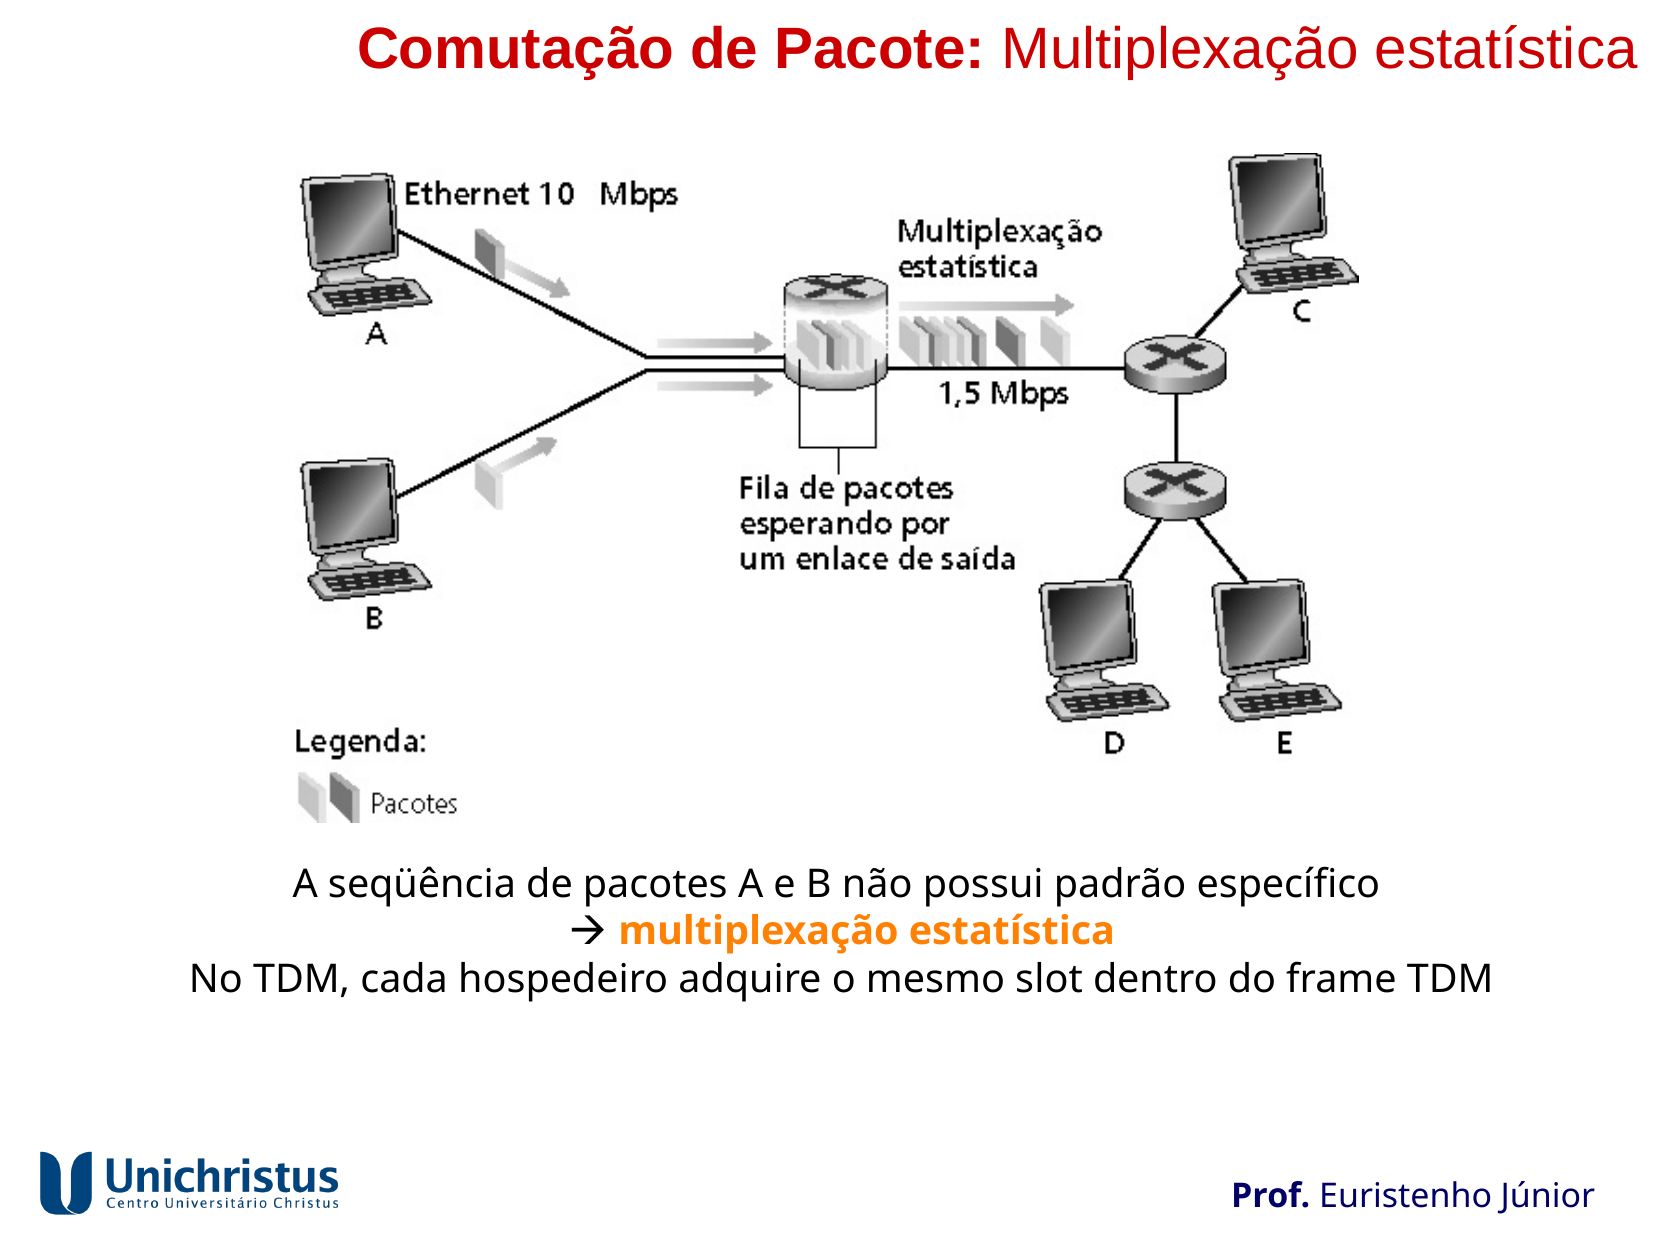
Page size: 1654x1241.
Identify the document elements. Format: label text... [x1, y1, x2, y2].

text_box Comutação de Pacote: Multiplexação estatística [342, 8, 1654, 154]
text_box Prof. Euristenho Júnior [1216, 1163, 1654, 1224]
picture [295, 153, 1359, 823]
list A seqüência de pacotes A e B não possui padrão específico  multiplexação estatística No TDM, cada hospedeiro adquire o mesmo slot dentro do frame TDM [99, 849, 1513, 1056]
picture [35, 1148, 343, 1217]
